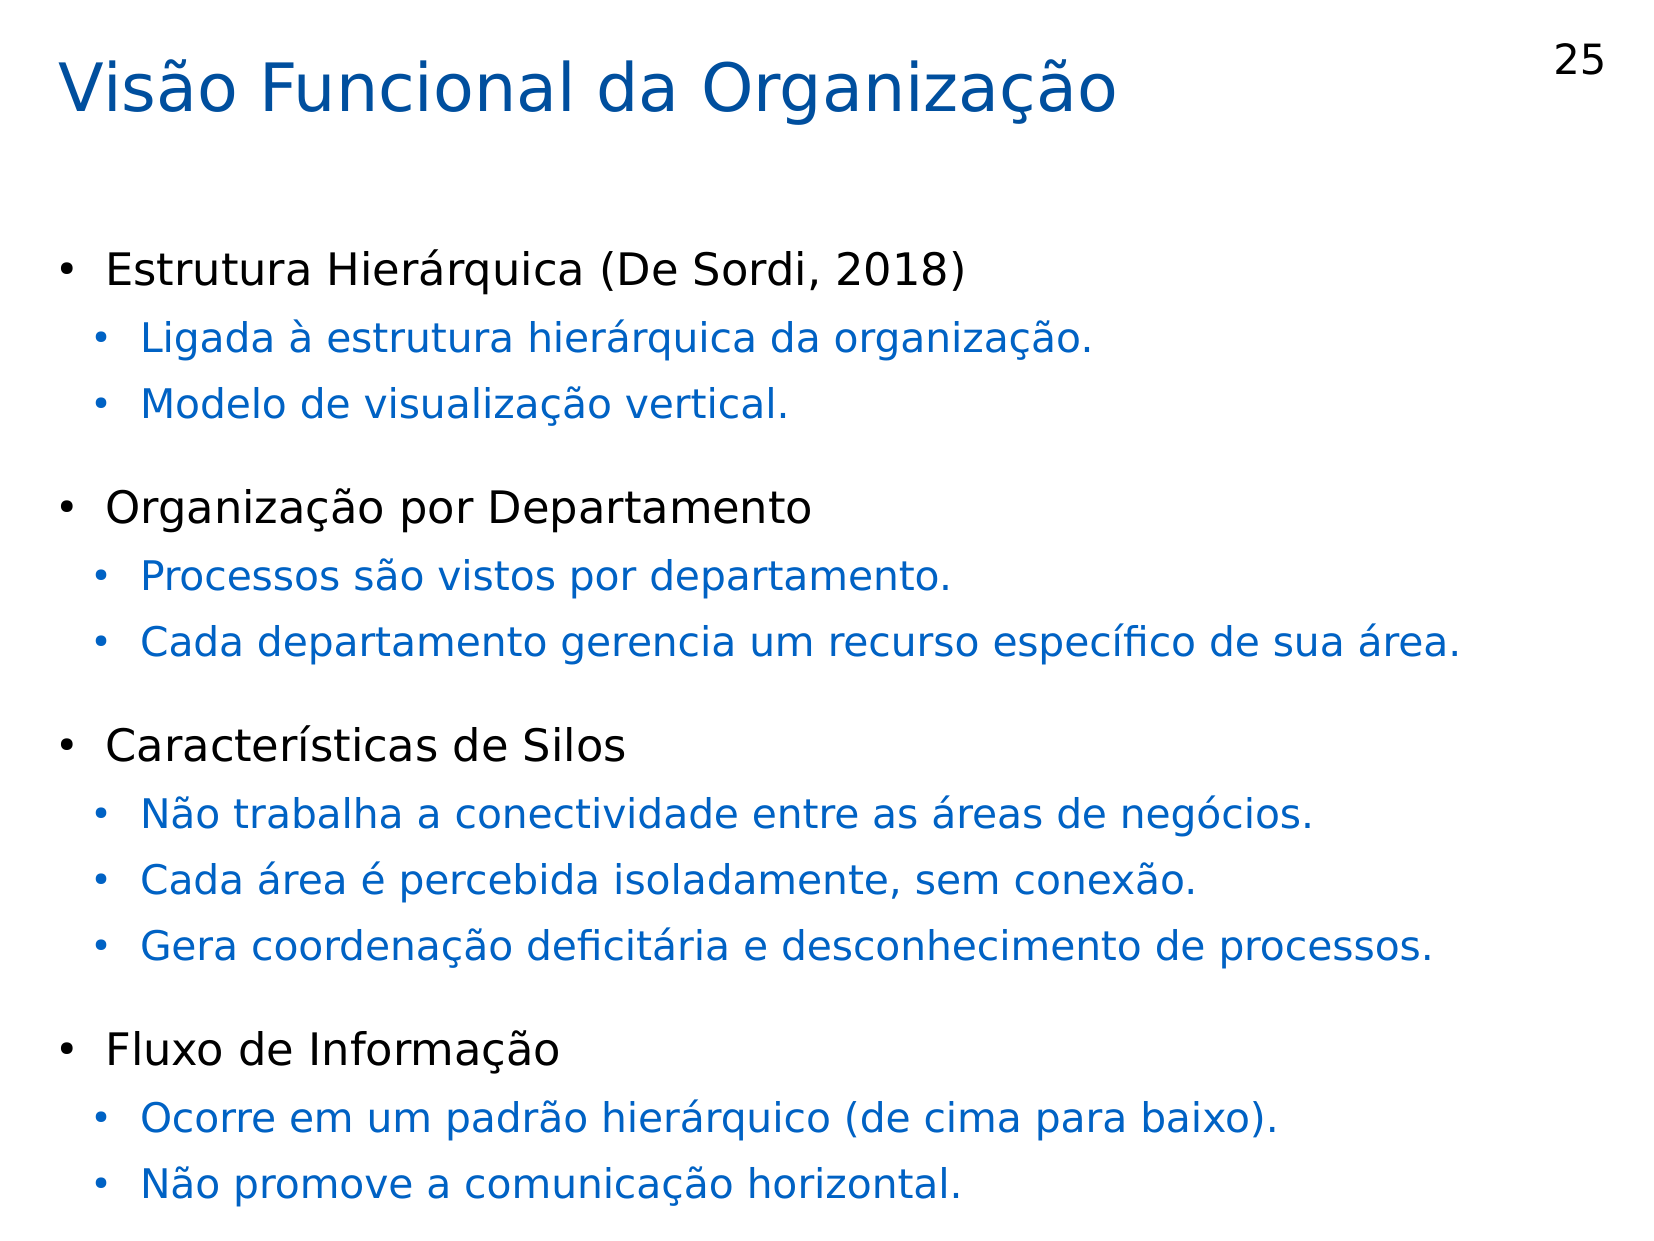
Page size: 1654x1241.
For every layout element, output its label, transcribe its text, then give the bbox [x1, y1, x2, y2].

title Visão Funcional da Organização [59, 29, 1506, 148]
list Estrutura Hierárquica (De Sordi, 2018) Ligada à estrutura hierárquica da organização. Modelo de visualização vertical. Organização por Departamento Processos são vistos por departamento. Cada departamento gerencia um recurso específico de sua área. Características de Silos Não trabalha a conectividade entre as áreas de negócios. Cada área é percebida isoladamente, sem conexão. Gera coordenação deficitária e desconhecimento de processos. Fluxo de Informação Ocorre em um padrão hierárquico (de cima para baixo). Não promove a comunicação horizontal. [59, 236, 1595, 1211]
